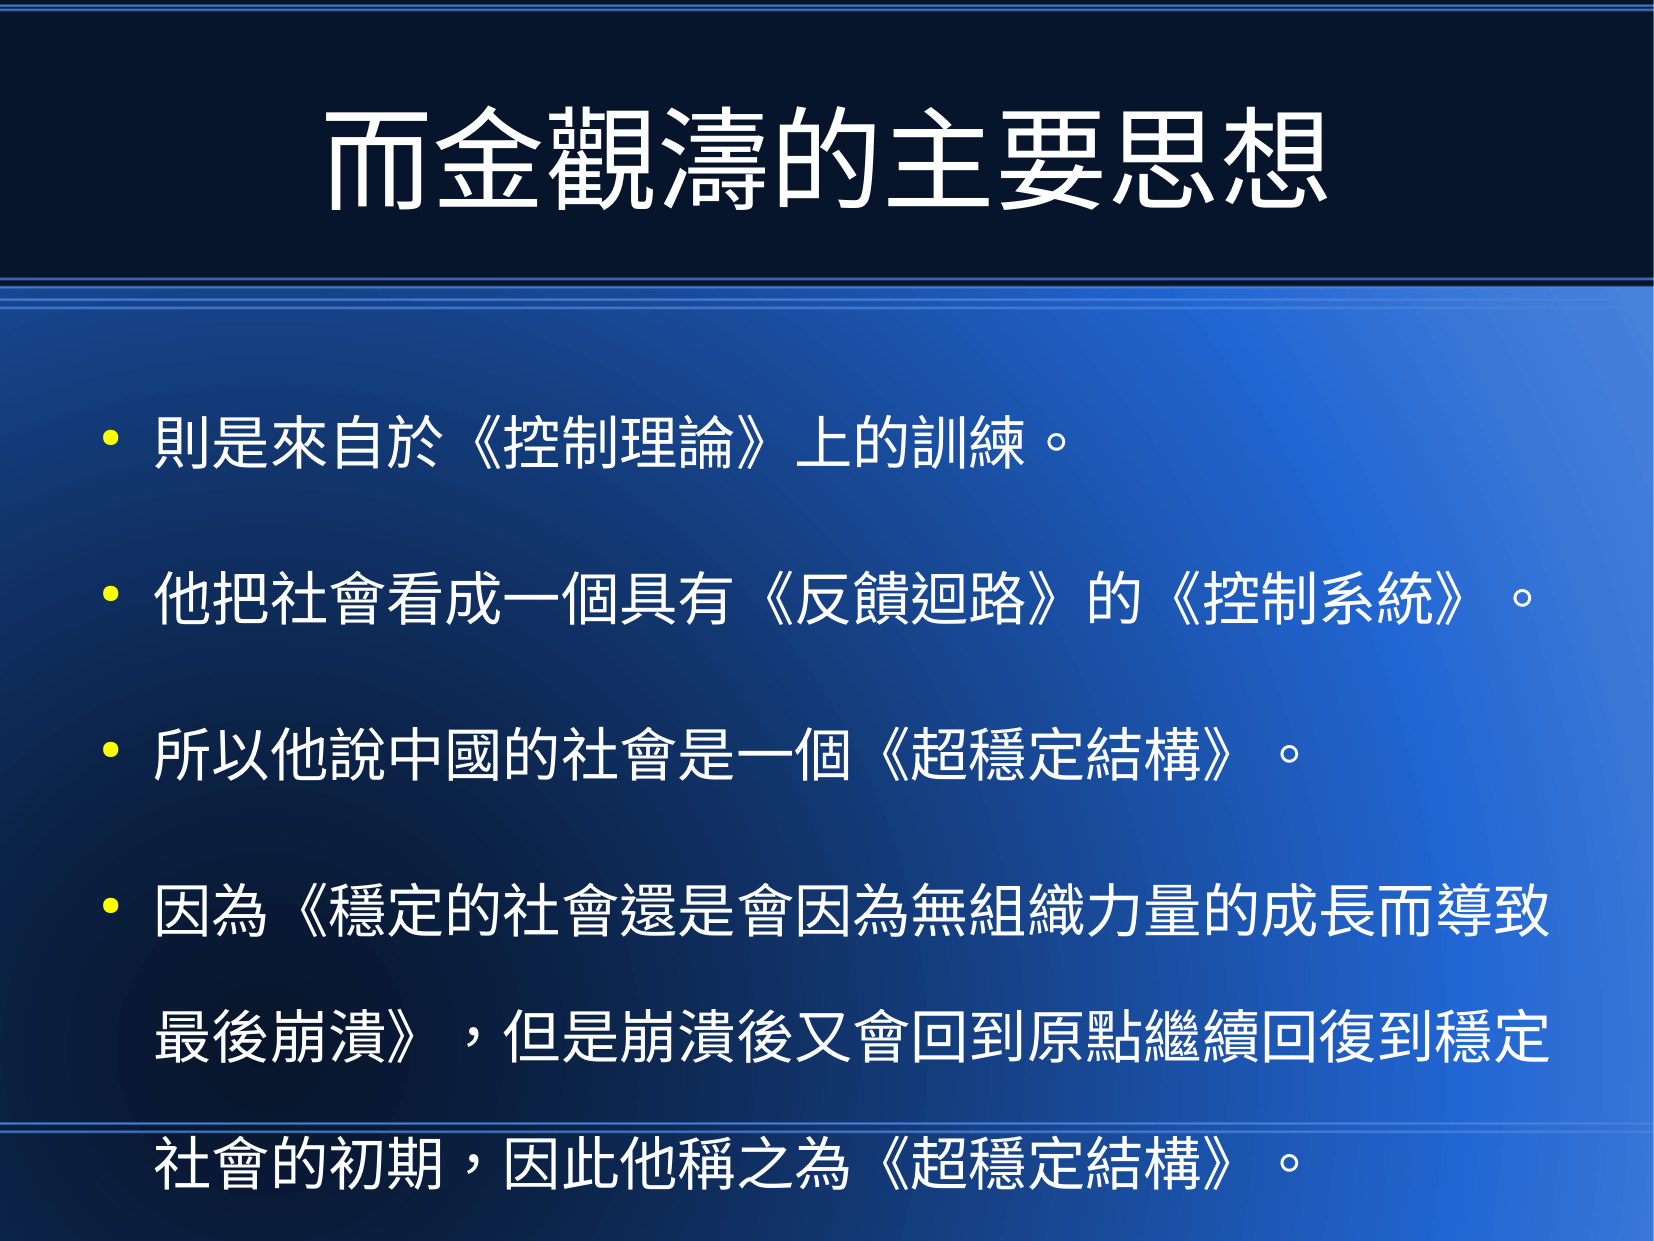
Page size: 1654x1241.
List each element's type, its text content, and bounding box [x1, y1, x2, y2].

list 則是來自於《控制理論》上的訓練。 他把社會看成一個具有《反饋迴路》的《控制系統》。 所以他說中國的社會是一個《超穩定結構》。 因為《穩定的社會還是會因為無組織力量的成長而導致最後崩潰》，但是崩潰後又會回到原點繼續回復到穩定社會的初期，因此他稱之為《超穩定結構》。 [82, 355, 1571, 1241]
title 而金觀濤的主要思想 [82, 49, 1571, 257]
picture [0, 0, 1654, 1241]
